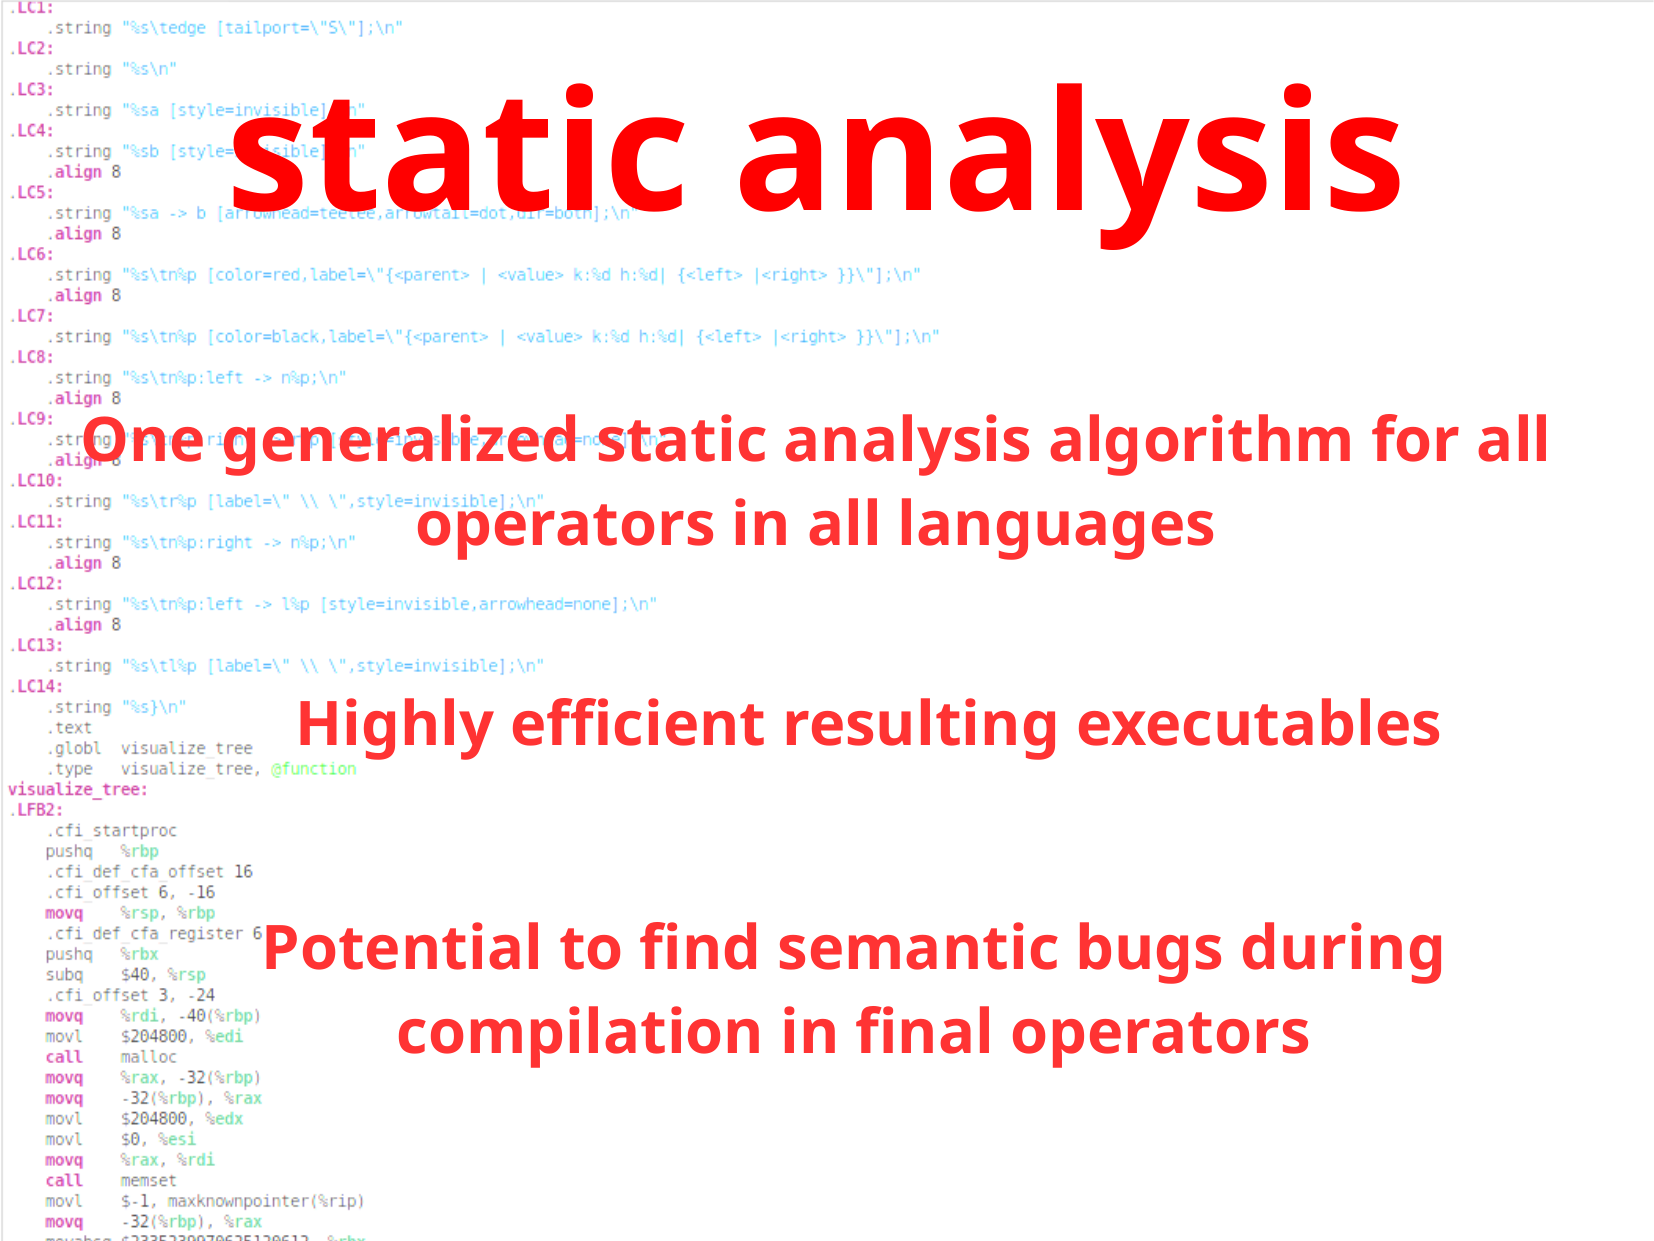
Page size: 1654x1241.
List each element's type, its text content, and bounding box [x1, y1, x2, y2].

text_box Potential to find semantic bugs during compilation in final operators [239, 896, 1470, 1082]
text_box One generalized static analysis algorithm for all operators in all languages [42, 388, 1591, 573]
picture [0, 0, 1654, 1241]
text_box static analysis [211, 25, 1521, 271]
text_box Highly efficient resulting executables [252, 672, 1485, 773]
